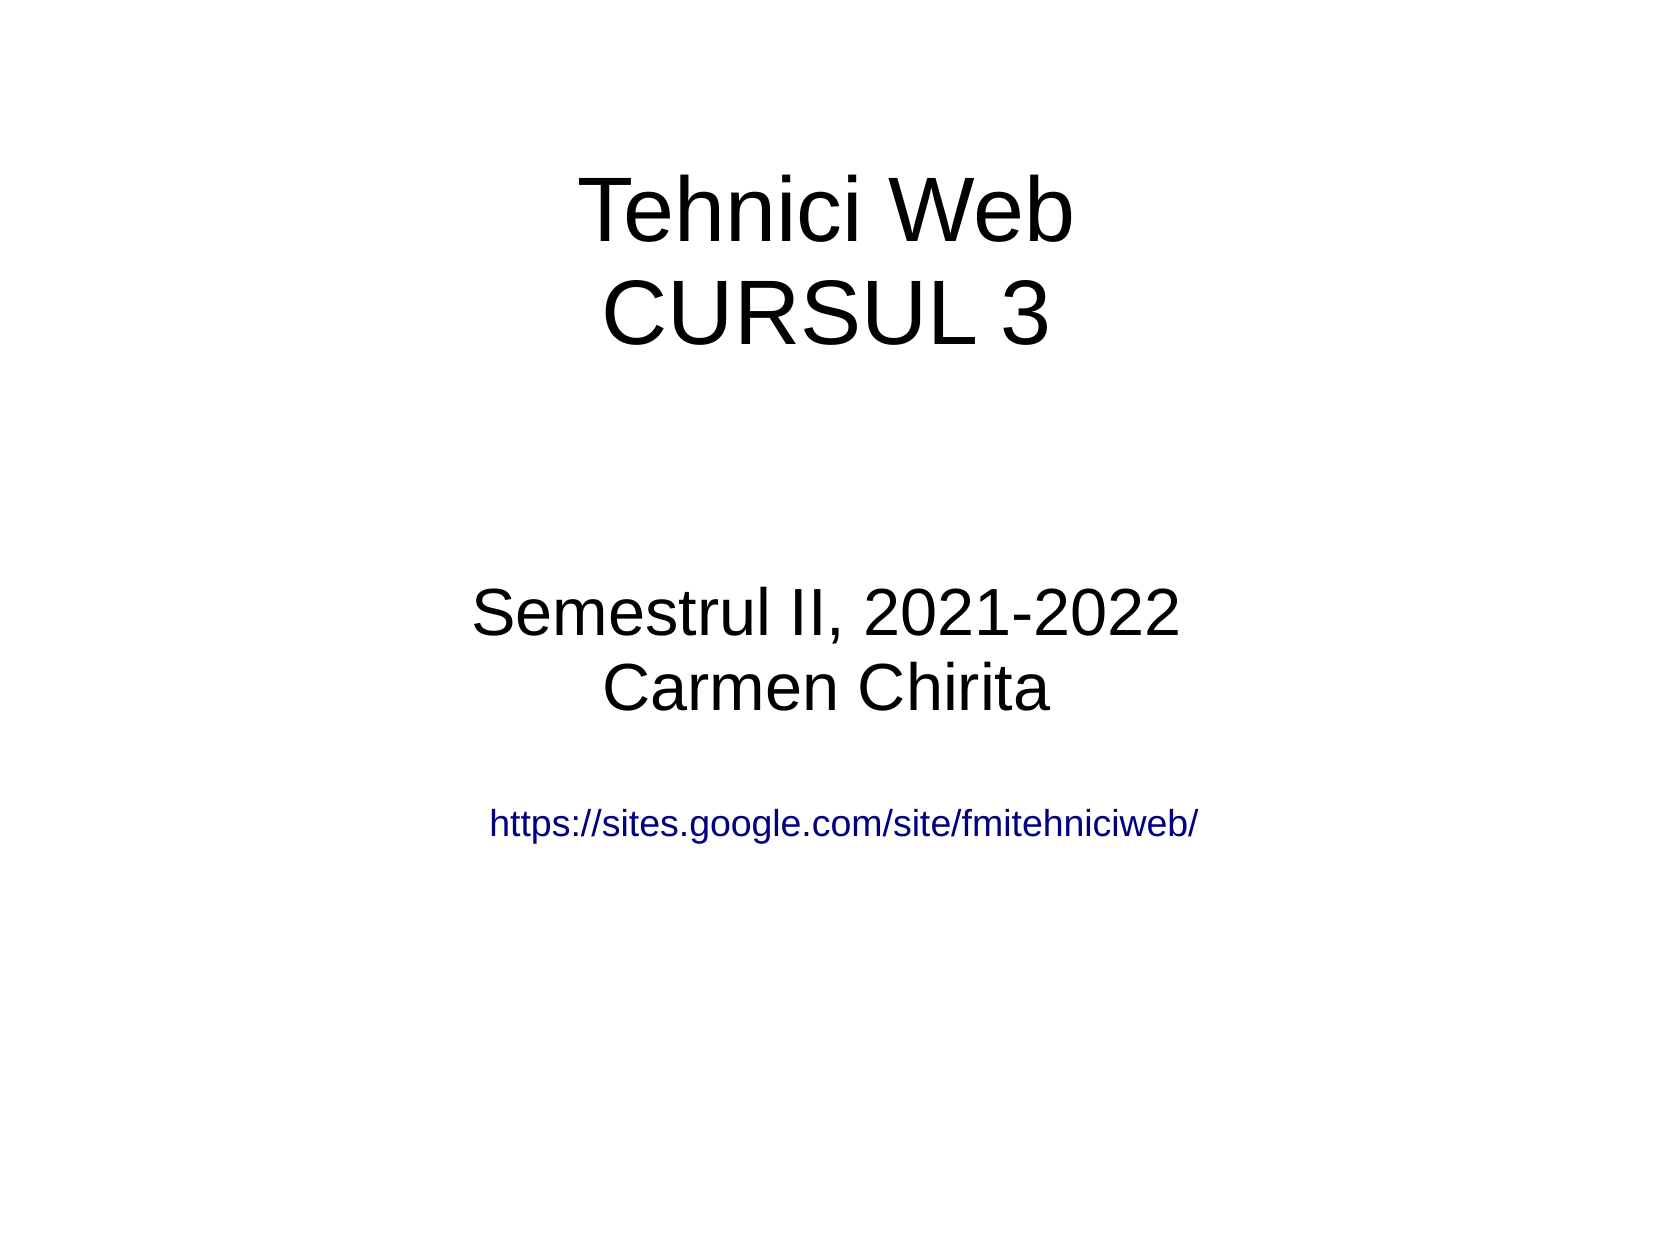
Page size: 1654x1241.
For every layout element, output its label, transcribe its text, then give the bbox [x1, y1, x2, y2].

text_box https://sites.google.com/site/fmitehniciweb/ [474, 794, 1353, 865]
subtitle Semestrul II, 2021-2022 Carmen Chirita [82, 290, 1571, 1010]
title Tehnici Web CURSUL 3 [82, 158, 1571, 290]
